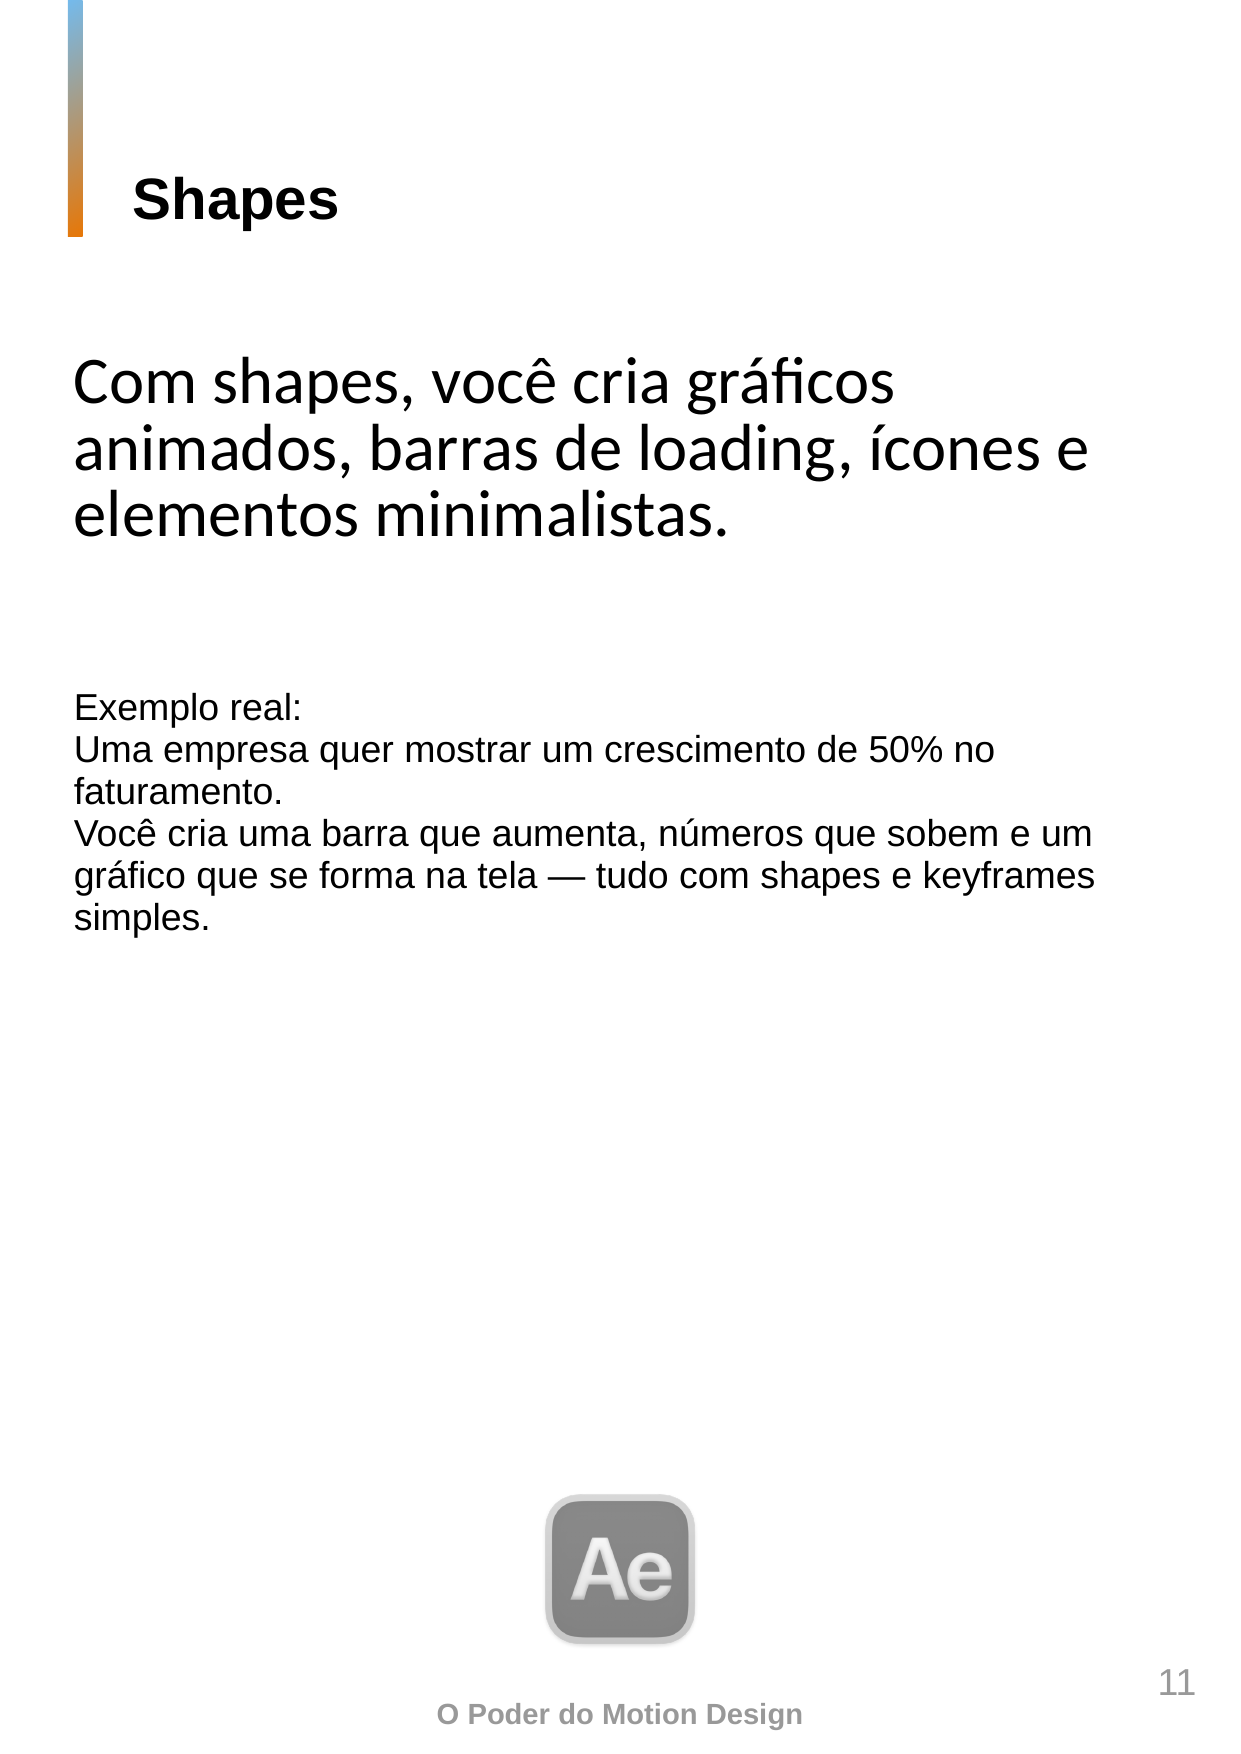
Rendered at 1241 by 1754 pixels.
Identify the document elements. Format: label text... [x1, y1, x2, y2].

text_box [67, 0, 83, 237]
text_box 11 [1142, 1653, 1212, 1711]
text_box Exemplo real: Uma empresa quer mostrar um crescimento de 50% no faturamento. Você cria uma barra que aumenta, números que sobem e um gráfico que se forma na tela — tudo com shapes e keyframes simples. [59, 679, 1182, 1447]
text_box Com shapes, você cria gráficos animados, barras de loading, ícones e elementos minimalistas. [59, 345, 1152, 562]
text_box Shapes [118, 159, 1182, 240]
picture [527, 1476, 713, 1662]
text_box O Poder do Motion Design [421, 1690, 819, 1739]
